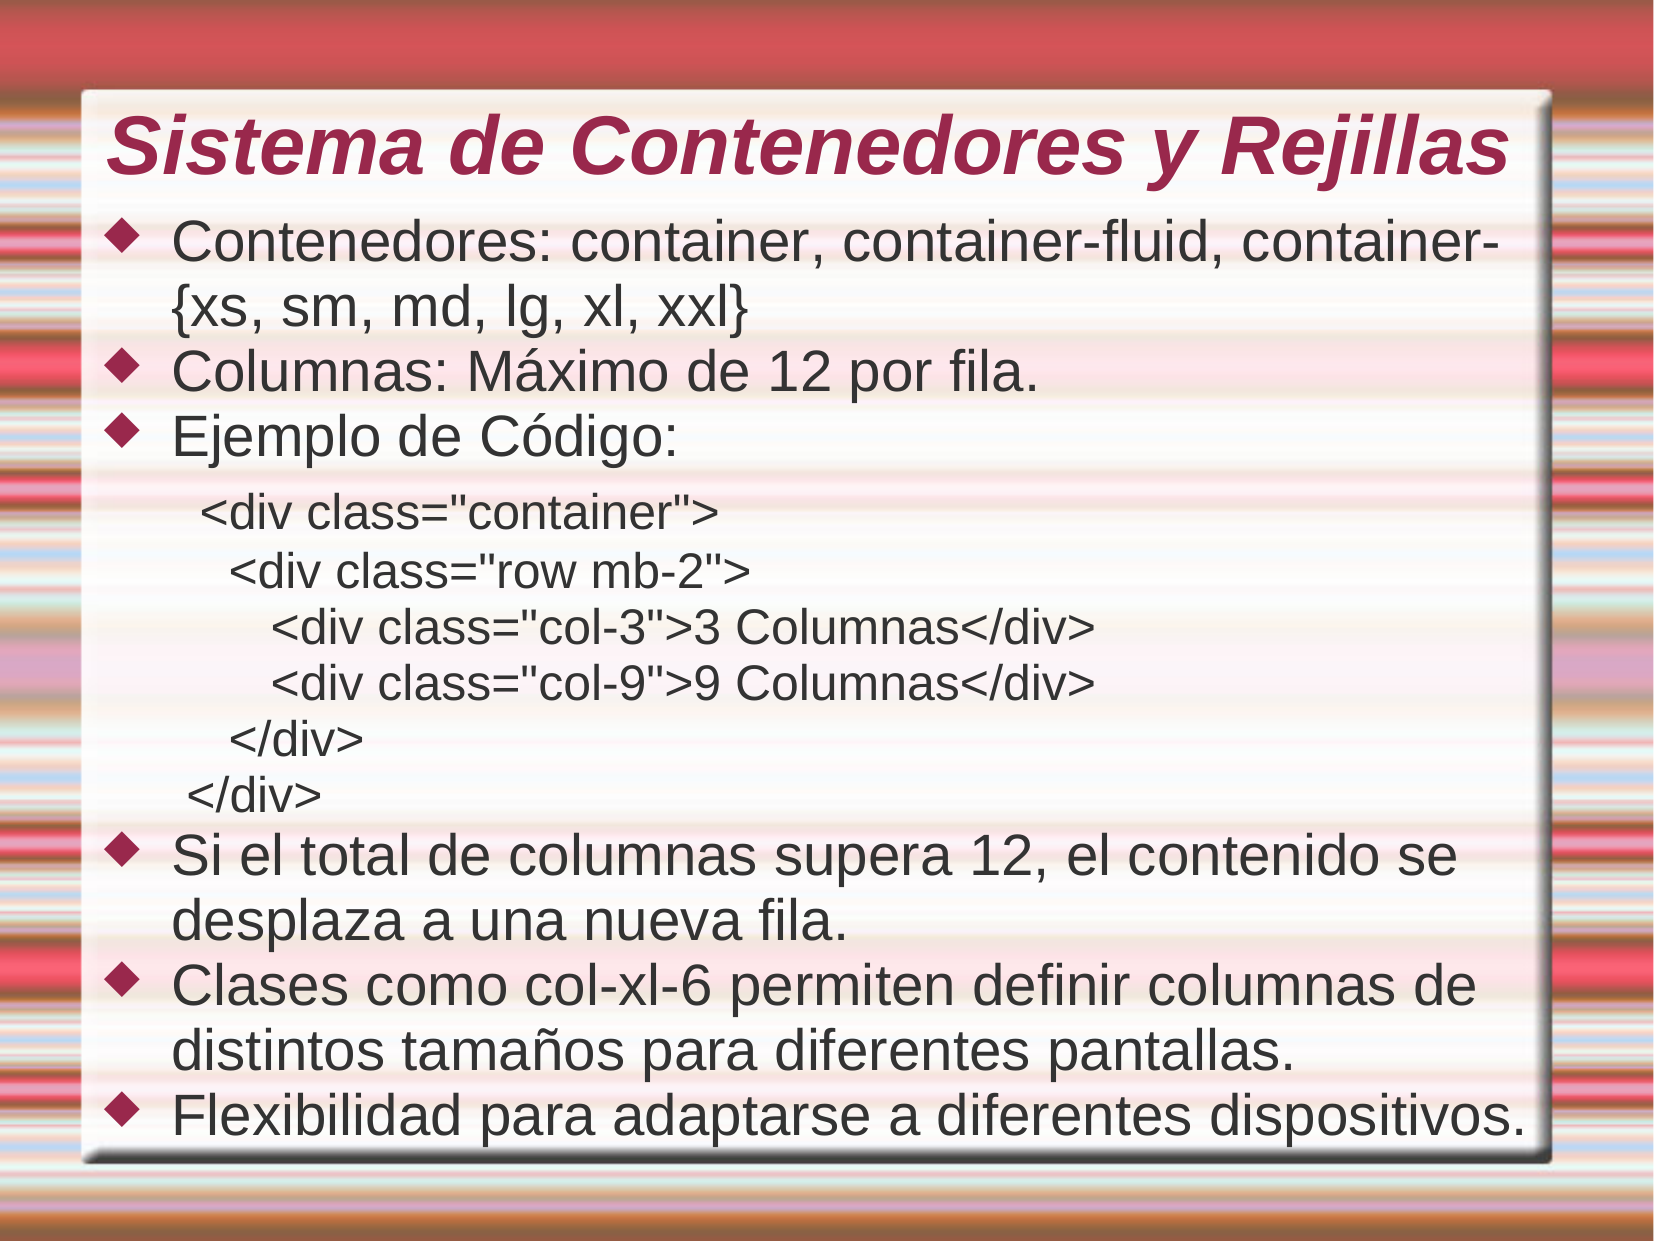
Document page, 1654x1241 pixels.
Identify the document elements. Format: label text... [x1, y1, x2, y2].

list Contenedores: container, container-fluid, container-{xs, sm, md, lg, xl, xxl} Columnas: Máximo de 12 por fila. Ejemplo de Código: <div class="container"> <div class="row mb-2"> <div class="col-3">3 Columnas</div> <div class="col-9">9 Columnas</div> </div> </div> Si el total de columnas supera 12, el contenido se desplaza a una nueva fila. Clases como col-xl-6 permiten definir columnas de distintos tamaños para diferentes pantallas. Flexibilidad para adaptarse a diferentes dispositivos. [88, 208, 1534, 1146]
title Sistema de Contenedores y Rejillas [103, 79, 1516, 208]
picture [0, 0, 1654, 1241]
